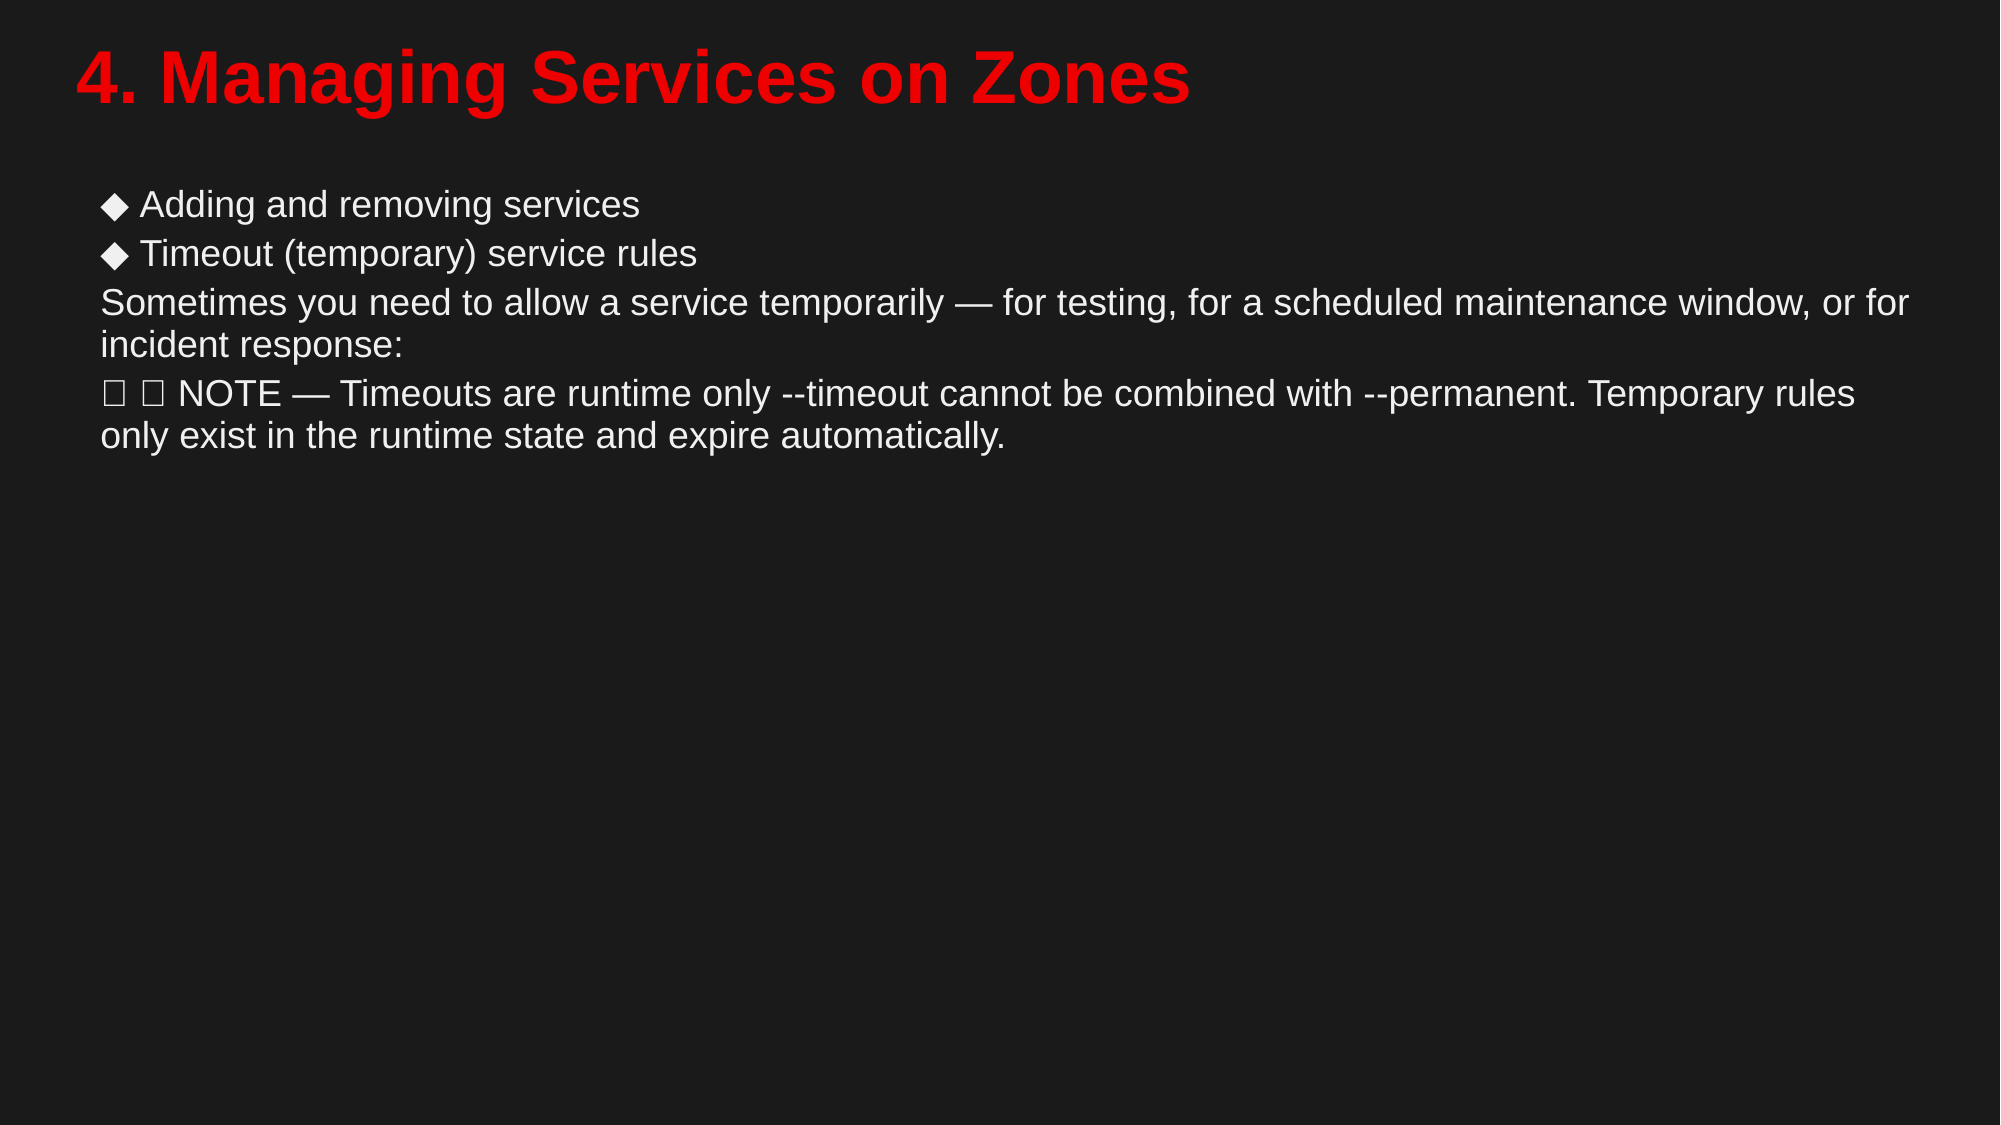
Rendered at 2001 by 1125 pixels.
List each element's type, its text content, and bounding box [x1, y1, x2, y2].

text_box 4. Managing Services on Zones [59, 23, 1942, 154]
text_box ◆ Adding and removing services ◆ Timeout (temporary) service rules Sometimes you need to allow a service temporarily — for testing, for a scheduled maintenance window, or for incident response: 💡 📝 NOTE — Timeouts are runtime only --timeout cannot be combined with --permanent. Temporary rules only exist in the runtime state and expire automatically. [59, 171, 1942, 1087]
